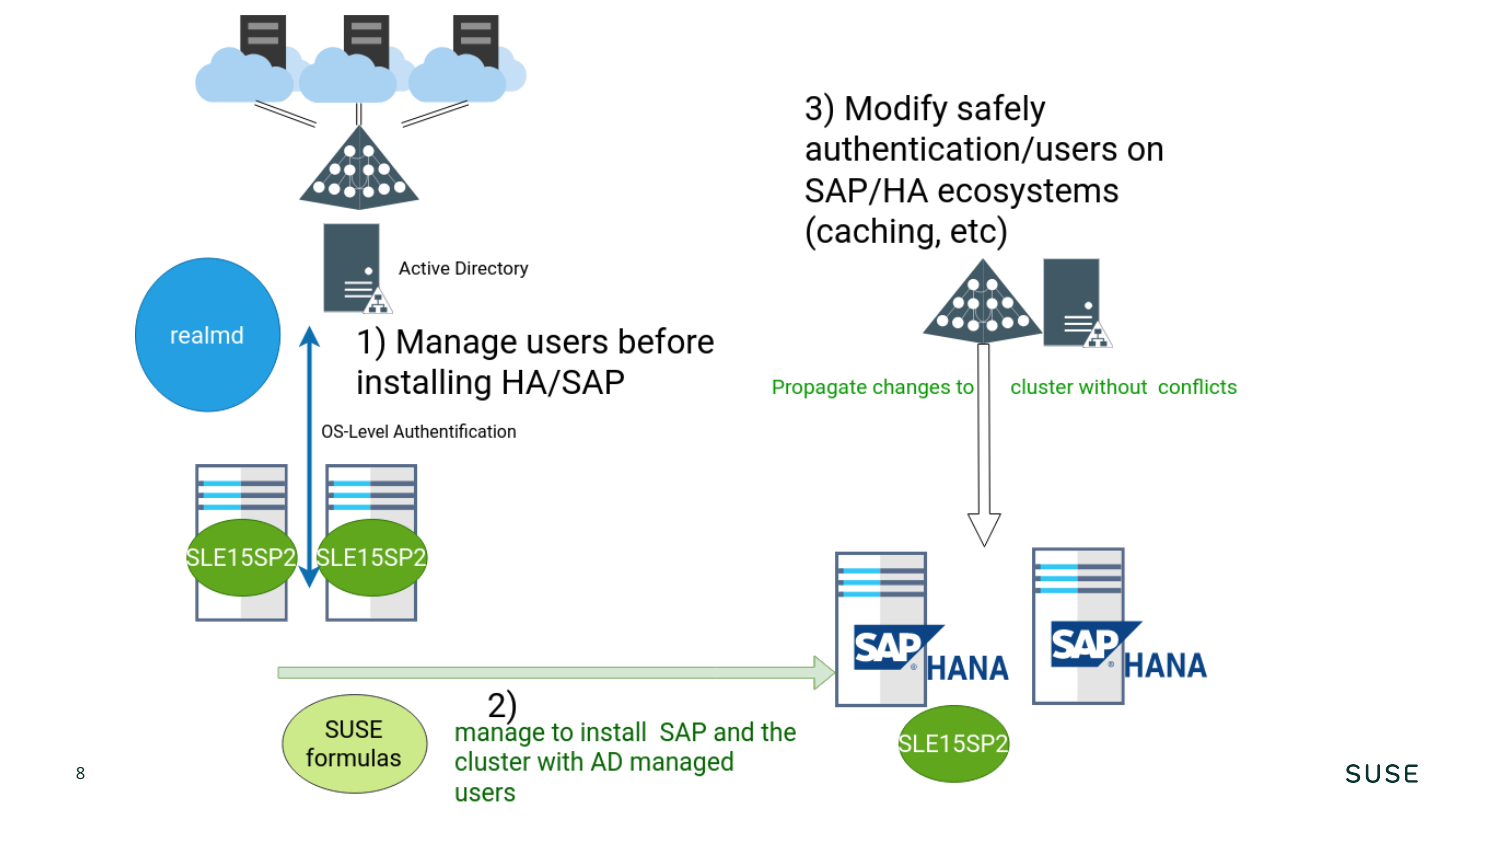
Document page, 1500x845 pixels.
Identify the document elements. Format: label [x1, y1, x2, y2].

picture [1346, 764, 1418, 783]
picture [135, 14, 1252, 808]
